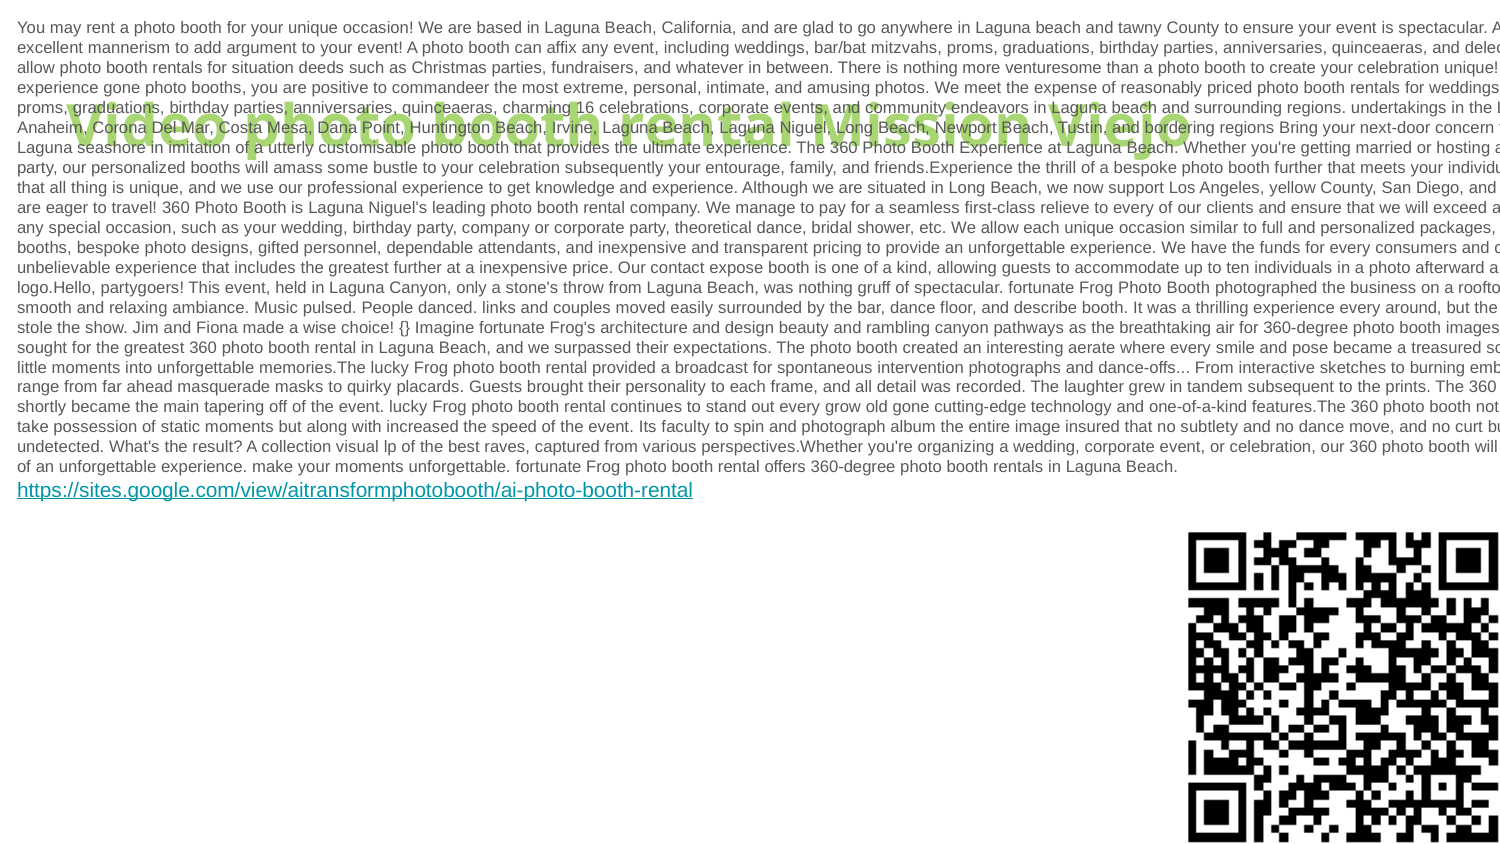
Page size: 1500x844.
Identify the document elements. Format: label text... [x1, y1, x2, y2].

picture [1187, 531, 1500, 844]
text_box You may rent a photo booth for your unique occasion! We are based in Laguna Beach, California, and are glad to go anywhere in Laguna beach and tawny County to ensure your event is spectacular. A photo booth is an excellent mannerism to add argument to your event! A photo booth can affix any event, including weddings, bar/bat mitzvahs, proms, graduations, birthday parties, anniversaries, quinceaeras, and delectable 16. We with allow photo booth rentals for situation deeds such as Christmas parties, fundraisers, and whatever in between. There is nothing more venturesome than a photo booth to create your celebration unique! behind our experience gone photo booths, you are positive to commandeer the most extreme, personal, intimate, and amusing photos. We meet the expense of reasonably priced photo booth rentals for weddings, bar/bat mitzvahs, proms, graduations, birthday parties, anniversaries, quinceaeras, charming 16 celebrations, corporate events, and community endeavors in Laguna beach and surrounding regions. undertakings in the Laguna Beach, Anaheim, Corona Del Mar, Costa Mesa, Dana Point, Huntington Beach, Irvine, Laguna Beach, Laguna Niguel, Long Beach, Newport Beach, Tustin, and bordering regions Bring your next-door concern to dynamism in Laguna seashore in imitation of a utterly customisable photo booth that provides the ultimate experience. The 360 Photo Booth Experience at Laguna Beach. Whether you're getting married or hosting a concern event or party, our personalized booths will amass some bustle to your celebration subsequently your entourage, family, and friends.Experience the thrill of a bespoke photo booth further that meets your individual needs. We allow that all thing is unique, and we use our professional experience to get knowledge and experience. Although we are situated in Long Beach, we now support Los Angeles, yellow County, San Diego, and Phoenix, and we are eager to travel! 360 Photo Booth is Laguna Niguel's leading photo booth rental company. We manage to pay for a seamless first-class relieve to every of our clients and ensure that we will exceed all expectations for any special occasion, such as your wedding, birthday party, company or corporate party, theoretical dance, bridal shower, etc. We allow each unique occasion similar to full and personalized packages, high-quality photo booths, bespoke photo designs, gifted personnel, dependable attendants, and inexpensive and transparent pricing to provide an unforgettable experience. We have the funds for every consumers and clients as soon as an unbelievable experience that includes the greatest further at a inexpensive price. Our contact expose booth is one of a kind, allowing guests to accommodate up to ten individuals in a photo afterward a specifically made logo.Hello, partygoers! This event, held in Laguna Canyon, only a stone's throw from Laguna Beach, was nothing gruff of spectacular. fortunate Frog Photo Booth photographed the business on a rooftop terrace next a smooth and relaxing ambiance. Music pulsed. People danced. links and couples moved easily surrounded by the bar, dance floor, and describe booth. It was a thrilling experience every around, but the 360 photo booth stole the show. Jim and Fiona made a wise choice! {} Imagine fortunate Frog's architecture and design beauty and rambling canyon pathways as the breathtaking air for 360-degree photo booth images. James and Liz sought for the greatest 360 photo booth rental in Laguna Beach, and we surpassed their expectations. The photo booth created an interesting aerate where every smile and pose became a treasured souvenir, transforming little moments into unforgettable memories.The lucky Frog photo booth rental provided a broadcast for spontaneous intervention photographs and dance-offs... From interactive sketches to burning embraces... Our items range from far ahead masquerade masks to quirky placards. Guests brought their personality to each frame, and all detail was recorded. The laughter grew in tandem subsequent to the prints. The 360 portray booth shortly became the main tapering off of the event. lucky Frog photo booth rental continues to stand out every grow old gone cutting-edge technology and one-of-a-kind features.The 360 photo booth not forlorn managed to take possession of static moments but along with increased the speed of the event. Its faculty to spin and photograph album the entire image insured that no subtlety and no dance move, and no curt burst of laughter went undetected. What's the result? A collection visual lp of the best raves, captured from various perspectives.Whether you're organizing a wedding, corporate event, or celebration, our 360 photo booth will meet the expense of an unforgettable experience. make your moments unforgettable. fortunate Frog photo booth rental offers 360-degree photo booth rentals in Laguna Beach. https://sites.google.com/view/aitransformphotobooth/ai-photo-booth-rental [2, 2, 1500, 844]
